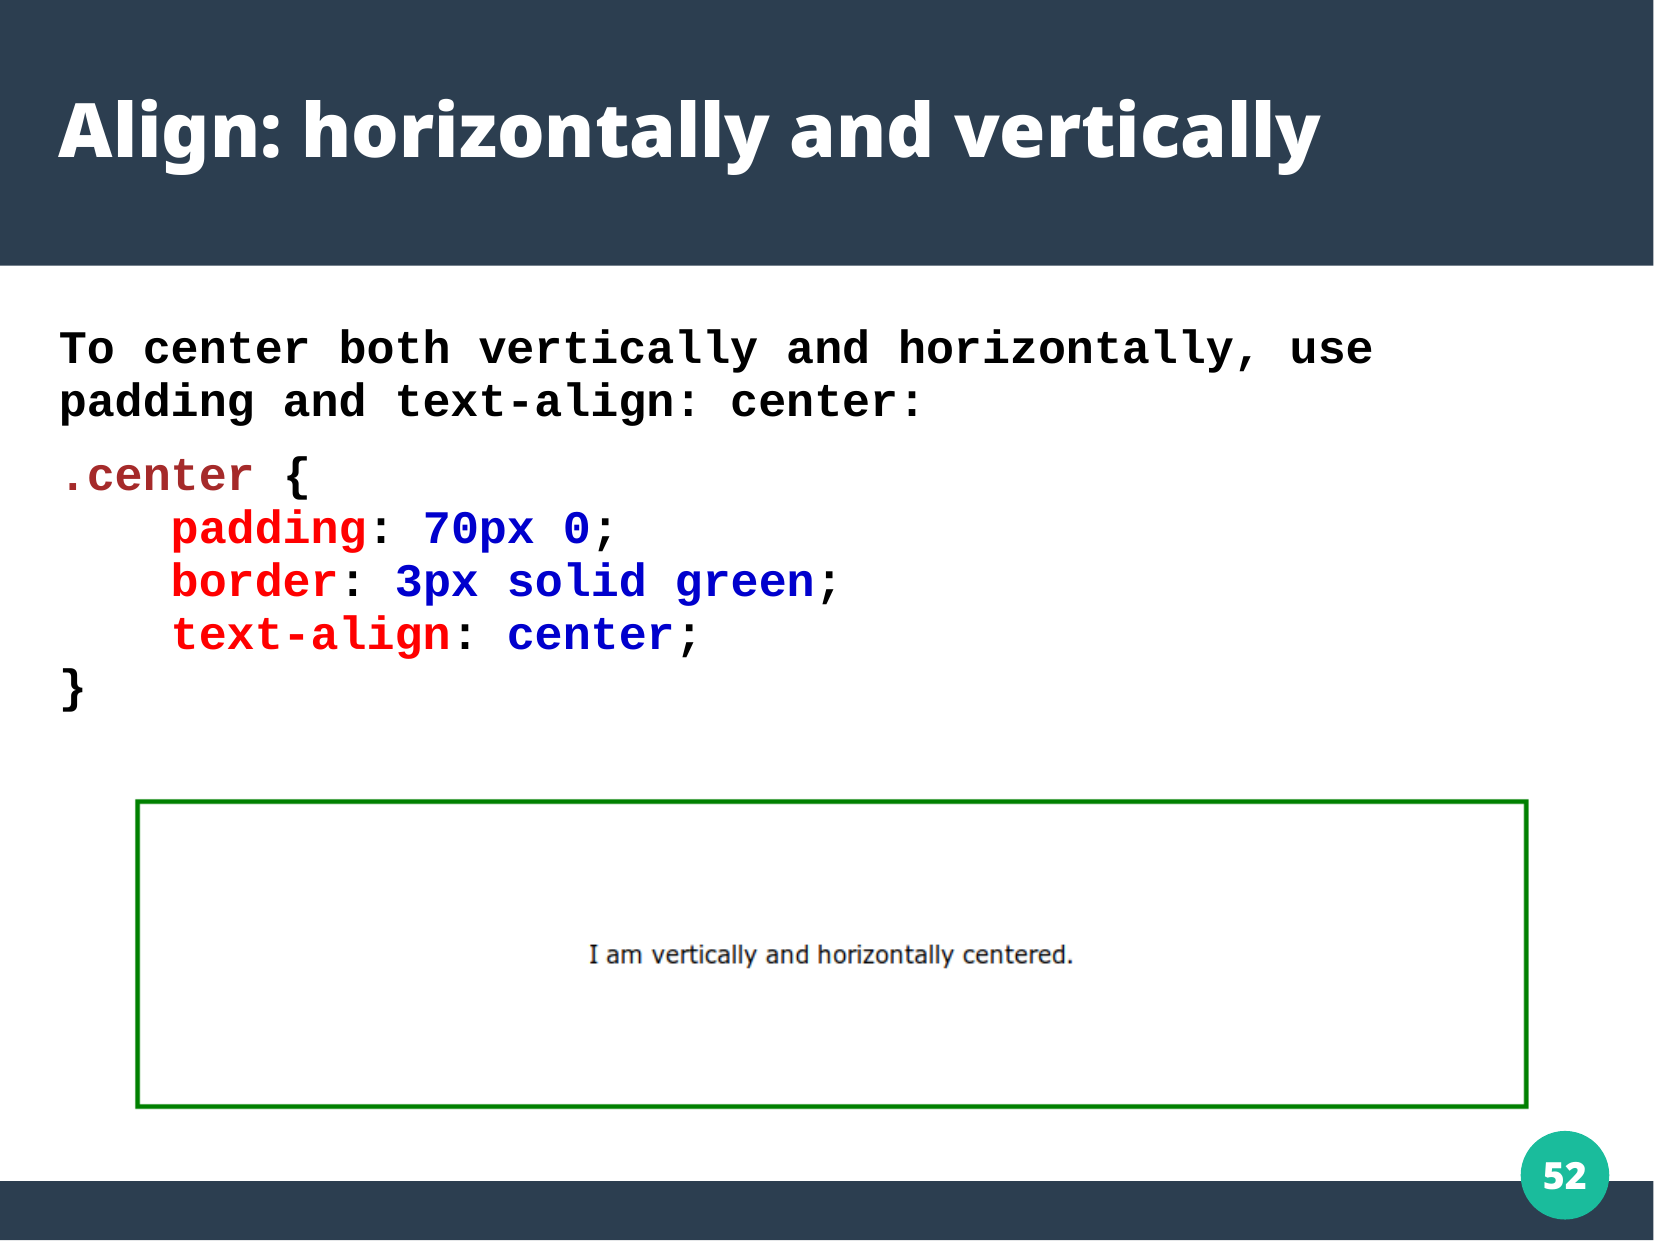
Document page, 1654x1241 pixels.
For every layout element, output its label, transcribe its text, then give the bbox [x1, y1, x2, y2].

title Align: horizontally and vertically [59, 49, 1595, 207]
picture [123, 787, 1543, 1117]
list To center both vertically and horizontally, use padding and text-align: center: .center { padding: 70px 0; border: 3px solid green; text-align: center; } [59, 324, 1595, 720]
